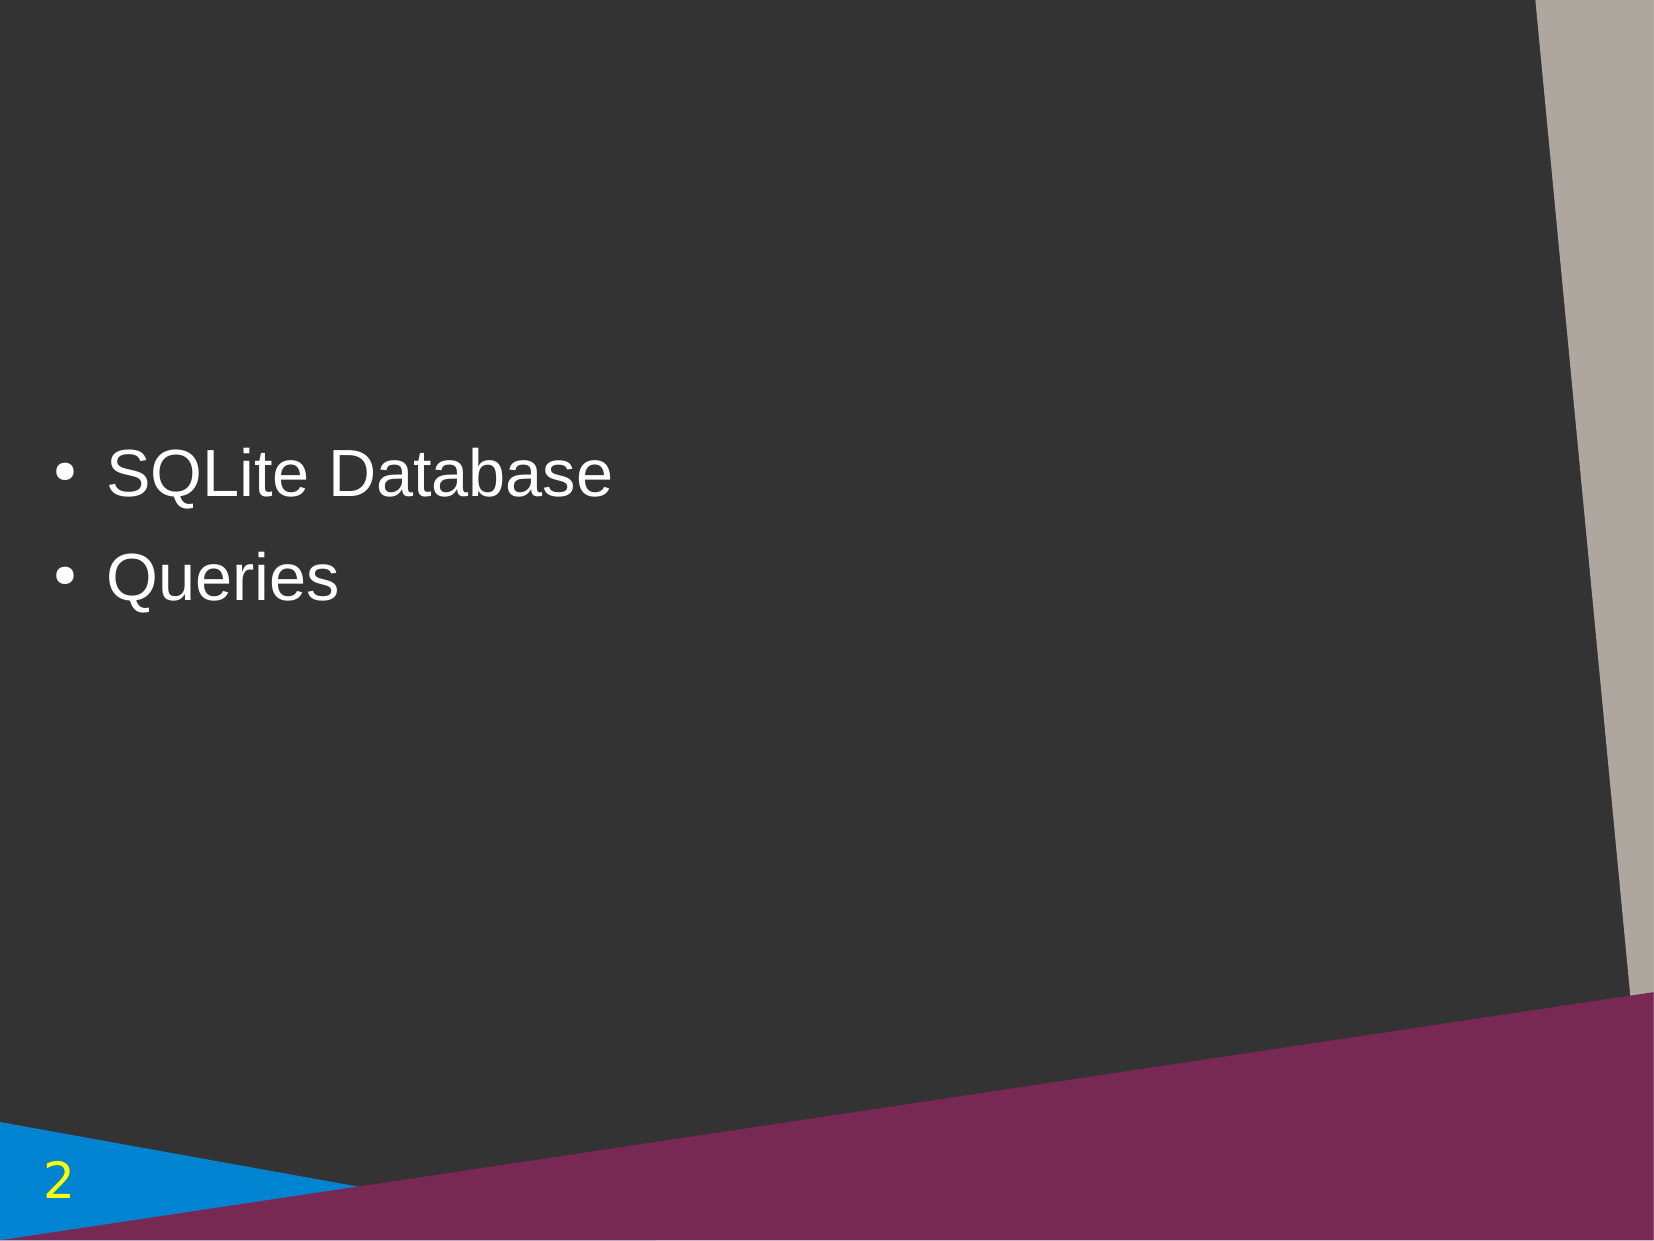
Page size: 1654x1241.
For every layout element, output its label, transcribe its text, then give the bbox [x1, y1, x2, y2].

list SQLite Database Queries [35, 59, 1524, 993]
